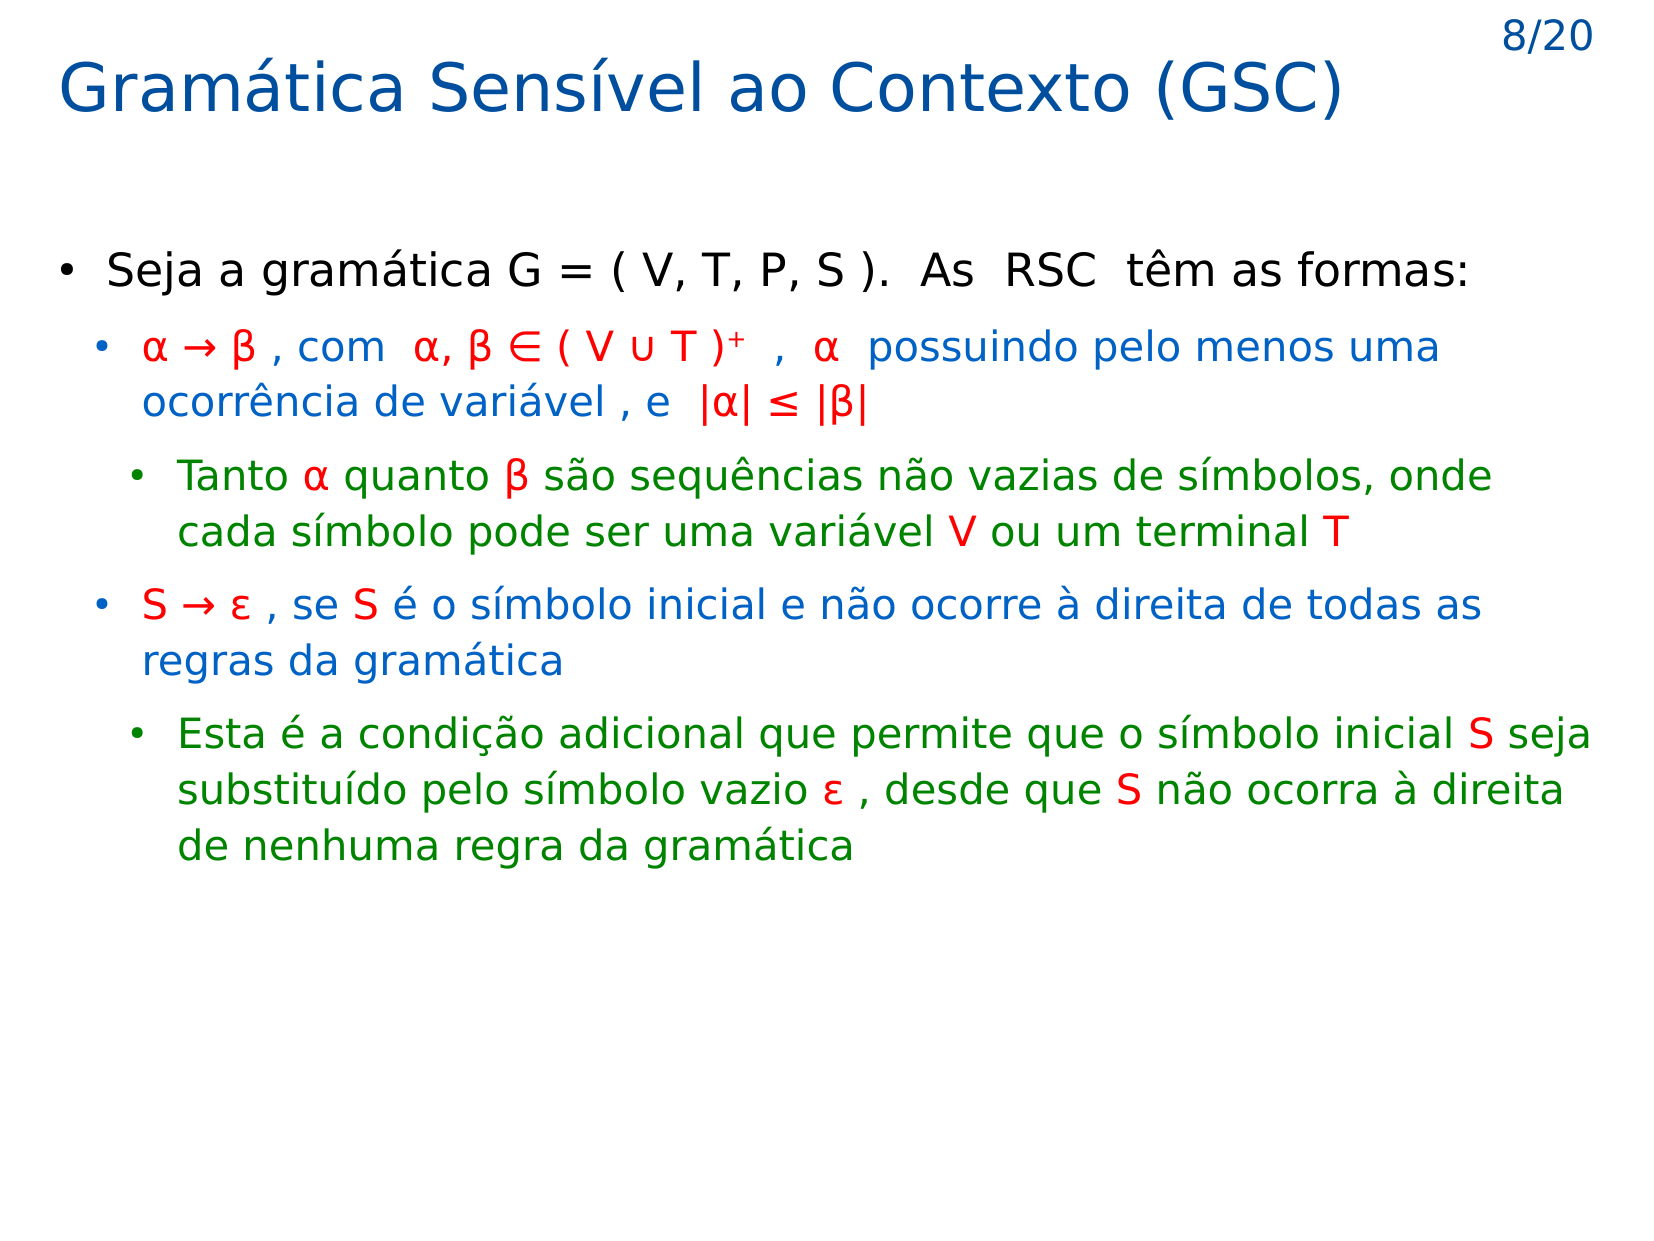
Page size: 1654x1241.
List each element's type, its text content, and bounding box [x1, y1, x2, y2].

list Seja a gramática G = ( V, T, P, S ). As RSC têm as formas: α → β , com α, β ∈ ( V ∪ T )+ , α possuindo pelo menos uma ocorrência de variável , e |α| ≤ |β| Tanto α quanto β são sequências não vazias de símbolos, onde cada símbolo pode ser uma variável V ou um terminal T S → ε , se S é o símbolo inicial e não ocorre à direita de todas as regras da gramática Esta é a condição adicional que permite que o símbolo inicial S seja substituído pelo símbolo vazio ε , desde que S não ocorra à direita de nenhuma regra da gramática [59, 236, 1595, 1211]
title Gramática Sensível ao Contexto (GSC) [59, 29, 1625, 148]
